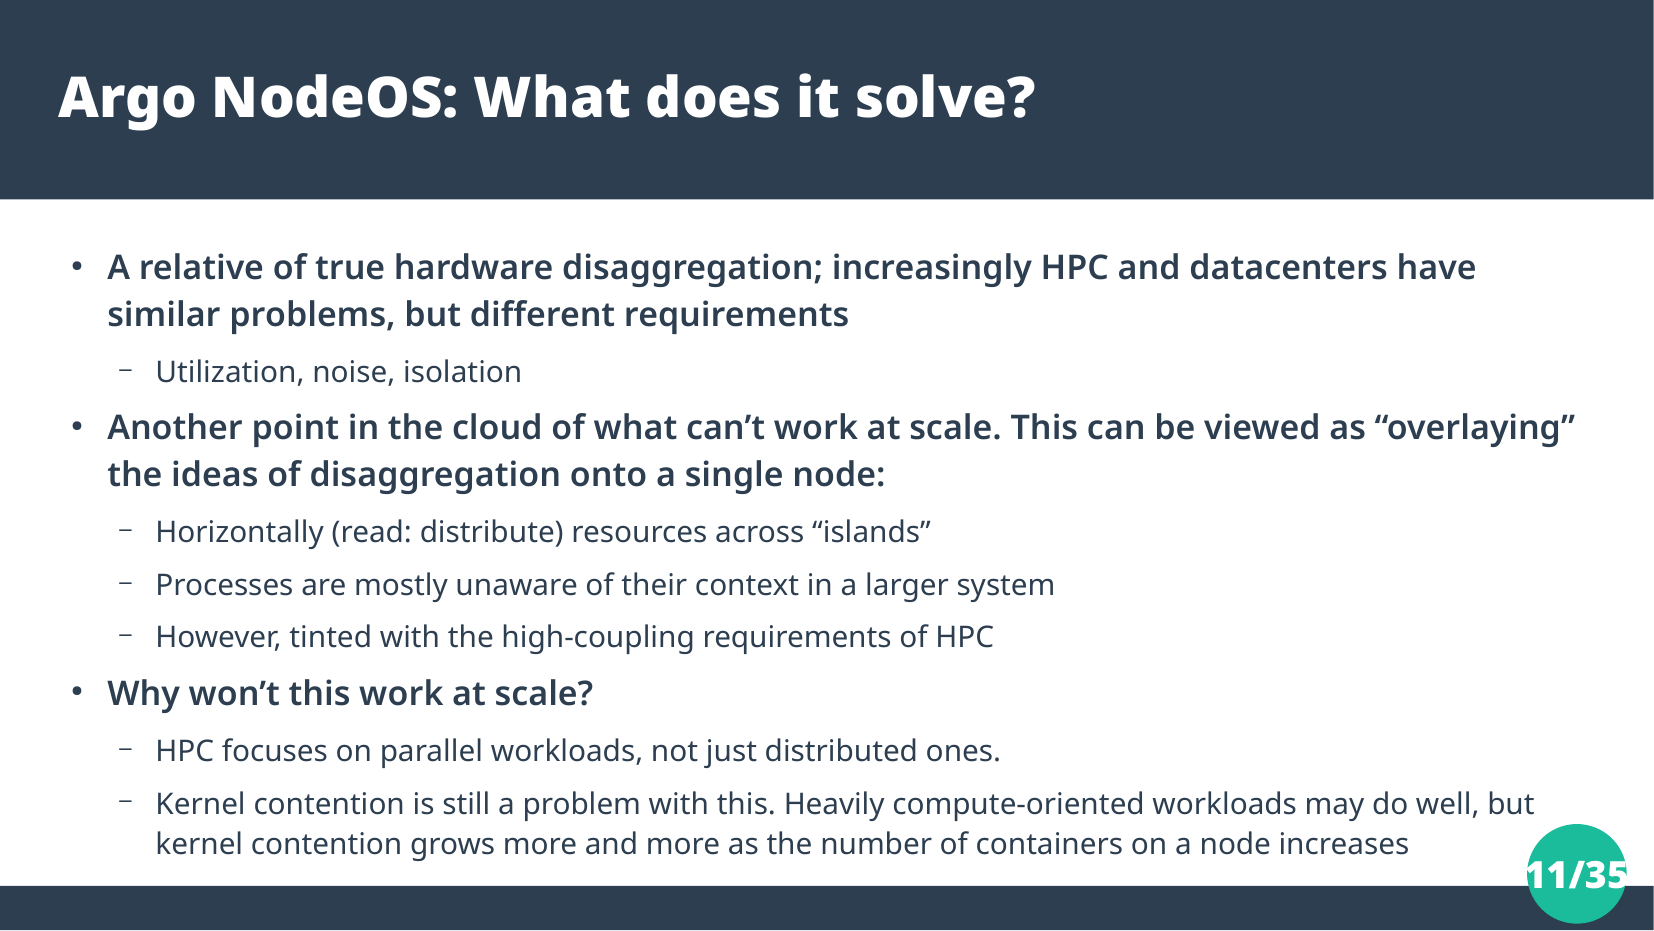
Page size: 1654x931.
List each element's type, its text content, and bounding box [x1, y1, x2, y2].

list A relative of true hardware disaggregation; increasingly HPC and datacenters have similar problems, but different requirements Utilization, noise, isolation Another point in the cloud of what can’t work at scale. This can be viewed as “overlaying” the ideas of disaggregation onto a single node: Horizontally (read: distribute) resources across “islands” Processes are mostly unaware of their context in a larger system However, tinted with the high-coupling requirements of HPC Why won’t this work at scale? HPC focuses on parallel workloads, not just distributed ones. Kernel contention is still a problem with this. Heavily compute-oriented workloads may do well, but kernel contention grows more and more as the number of containers on a node increases [59, 243, 1595, 864]
title Argo NodeOS: What does it solve? [59, 37, 1595, 155]
